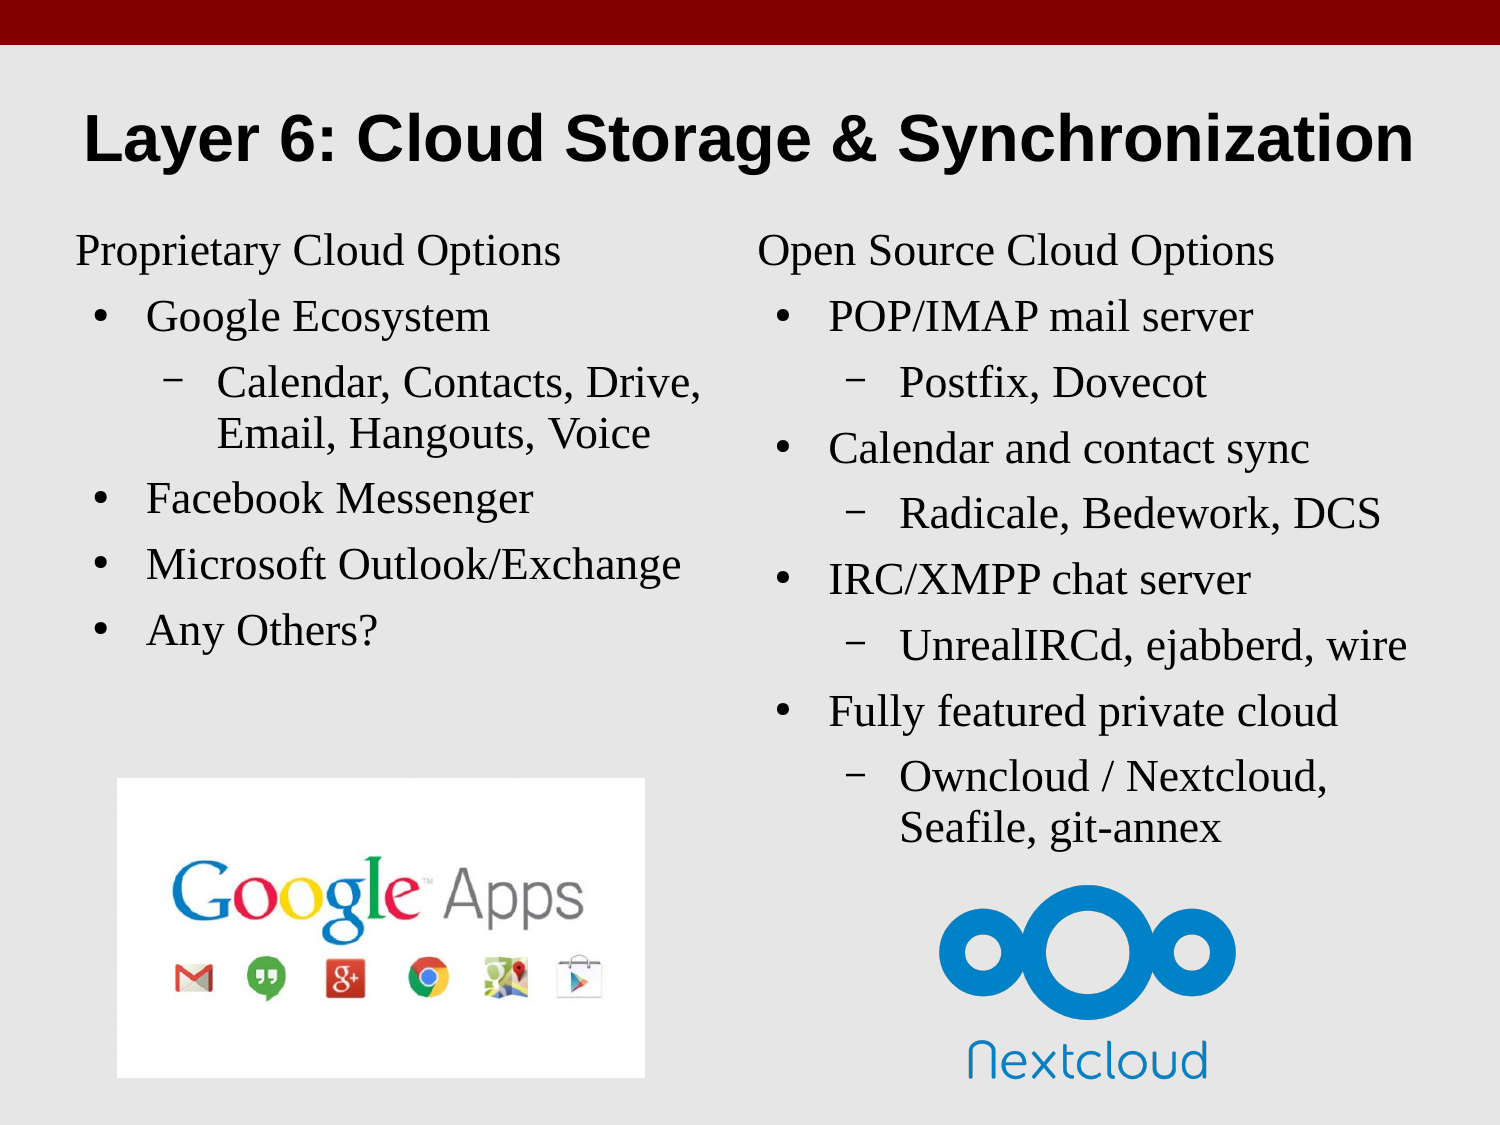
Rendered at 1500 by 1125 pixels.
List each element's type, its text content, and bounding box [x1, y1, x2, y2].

picture [117, 778, 645, 1078]
title Layer 6: Cloud Storage & Synchronization [75, 44, 1426, 233]
picture [913, 859, 1262, 1107]
list Proprietary Cloud Options Google Ecosystem Calendar, Contacts, Drive, Email, Hangouts, Voice Facebook Messenger Microsoft Outlook/Exchange Any Others? [75, 225, 734, 825]
list Open Source Cloud Options POP/IMAP mail server Postfix, Dovecot Calendar and contact sync Radicale, Bedework, DCS IRC/XMPP chat server UnrealIRCd, ejabberd, wire Fully featured private cloud Owncloud / Nextcloud, Seafile, git-annex [757, 225, 1433, 863]
